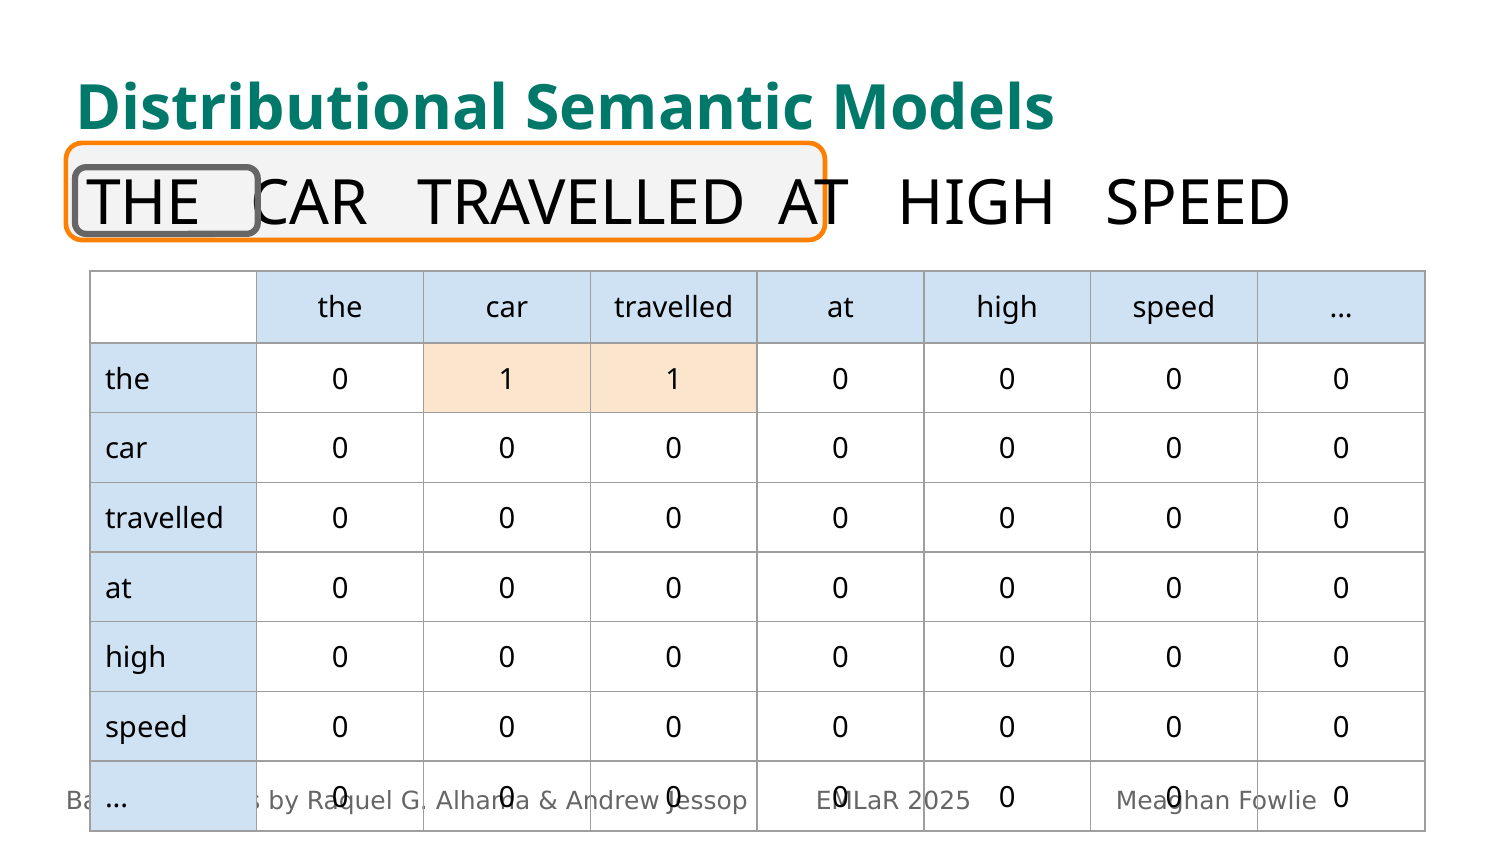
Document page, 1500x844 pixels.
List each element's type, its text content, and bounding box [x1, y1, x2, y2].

table_cell 0 [1091, 483, 1257, 551]
table_header travelled [591, 272, 756, 342]
table_cell ... [91, 762, 256, 830]
table_cell 0 [591, 413, 756, 482]
table_cell 0 [1258, 692, 1424, 760]
table_cell 0 [1091, 344, 1257, 412]
table_cell 0 [257, 762, 423, 830]
table_cell 0 [758, 413, 923, 482]
table_cell 0 [257, 413, 423, 482]
table_header speed [1091, 272, 1257, 342]
table_cell 0 [758, 762, 923, 830]
table_cell 0 [424, 622, 590, 691]
table_cell 0 [1091, 762, 1257, 830]
table_cell the [91, 344, 256, 412]
table_cell 0 [925, 413, 1090, 482]
table_cell 0 [758, 483, 923, 551]
table_cell 0 [1258, 762, 1424, 830]
table_header car [424, 272, 590, 342]
table_cell 0 [1258, 553, 1424, 621]
table_cell 0 [257, 483, 423, 551]
table_cell 0 [1091, 622, 1257, 691]
table_cell 0 [257, 692, 423, 760]
table_cell 0 [1258, 413, 1424, 482]
text_box [65, 144, 822, 241]
table_cell 0 [591, 483, 756, 551]
table_cell 0 [925, 692, 1090, 760]
table_cell 0 [925, 483, 1090, 551]
table_cell 0 [758, 344, 923, 412]
table_cell 0 [424, 413, 590, 482]
table_cell 0 [257, 553, 423, 621]
table_cell at [91, 553, 256, 621]
table_cell 0 [591, 762, 756, 830]
table_cell 0 [925, 762, 1090, 830]
table_cell 0 [758, 622, 923, 691]
table_cell 0 [1091, 553, 1257, 621]
table_cell 0 [758, 553, 923, 621]
table_cell speed [91, 692, 256, 760]
table_cell 1 [591, 344, 756, 412]
table_cell high [91, 622, 256, 691]
table_cell 0 [1258, 344, 1424, 412]
title Distributional Semantic Models [75, 33, 1425, 175]
table_cell 0 [925, 344, 1090, 412]
table_cell 0 [925, 553, 1090, 621]
table_cell 0 [591, 622, 756, 691]
text_box THE CAR TRAVELLED AT HIGH SPEED [79, 175, 254, 230]
table_header [91, 272, 256, 342]
table_cell 0 [424, 692, 590, 760]
table_cell 0 [424, 483, 590, 551]
table_header high [925, 272, 1090, 342]
table_cell car [91, 413, 256, 482]
table_cell 0 [591, 553, 756, 621]
table_header ... [1258, 272, 1424, 342]
table_cell 0 [925, 622, 1090, 691]
table_header at [758, 272, 923, 342]
table_cell 0 [1258, 622, 1424, 691]
table_cell travelled [91, 483, 256, 551]
table_cell 0 [1091, 413, 1257, 482]
text_box THE CAR TRAVELLED AT HIGH SPEED [257, 157, 1456, 234]
table_cell 1 [424, 344, 590, 412]
table_cell 0 [1091, 692, 1257, 760]
table_cell 0 [257, 344, 423, 412]
table_cell 0 [758, 692, 923, 760]
table_cell 0 [424, 762, 590, 830]
table_header the [257, 272, 423, 342]
table_cell 0 [257, 622, 423, 691]
table_cell 0 [424, 553, 590, 621]
table_cell 0 [591, 692, 756, 760]
table_cell 0 [1258, 483, 1424, 551]
